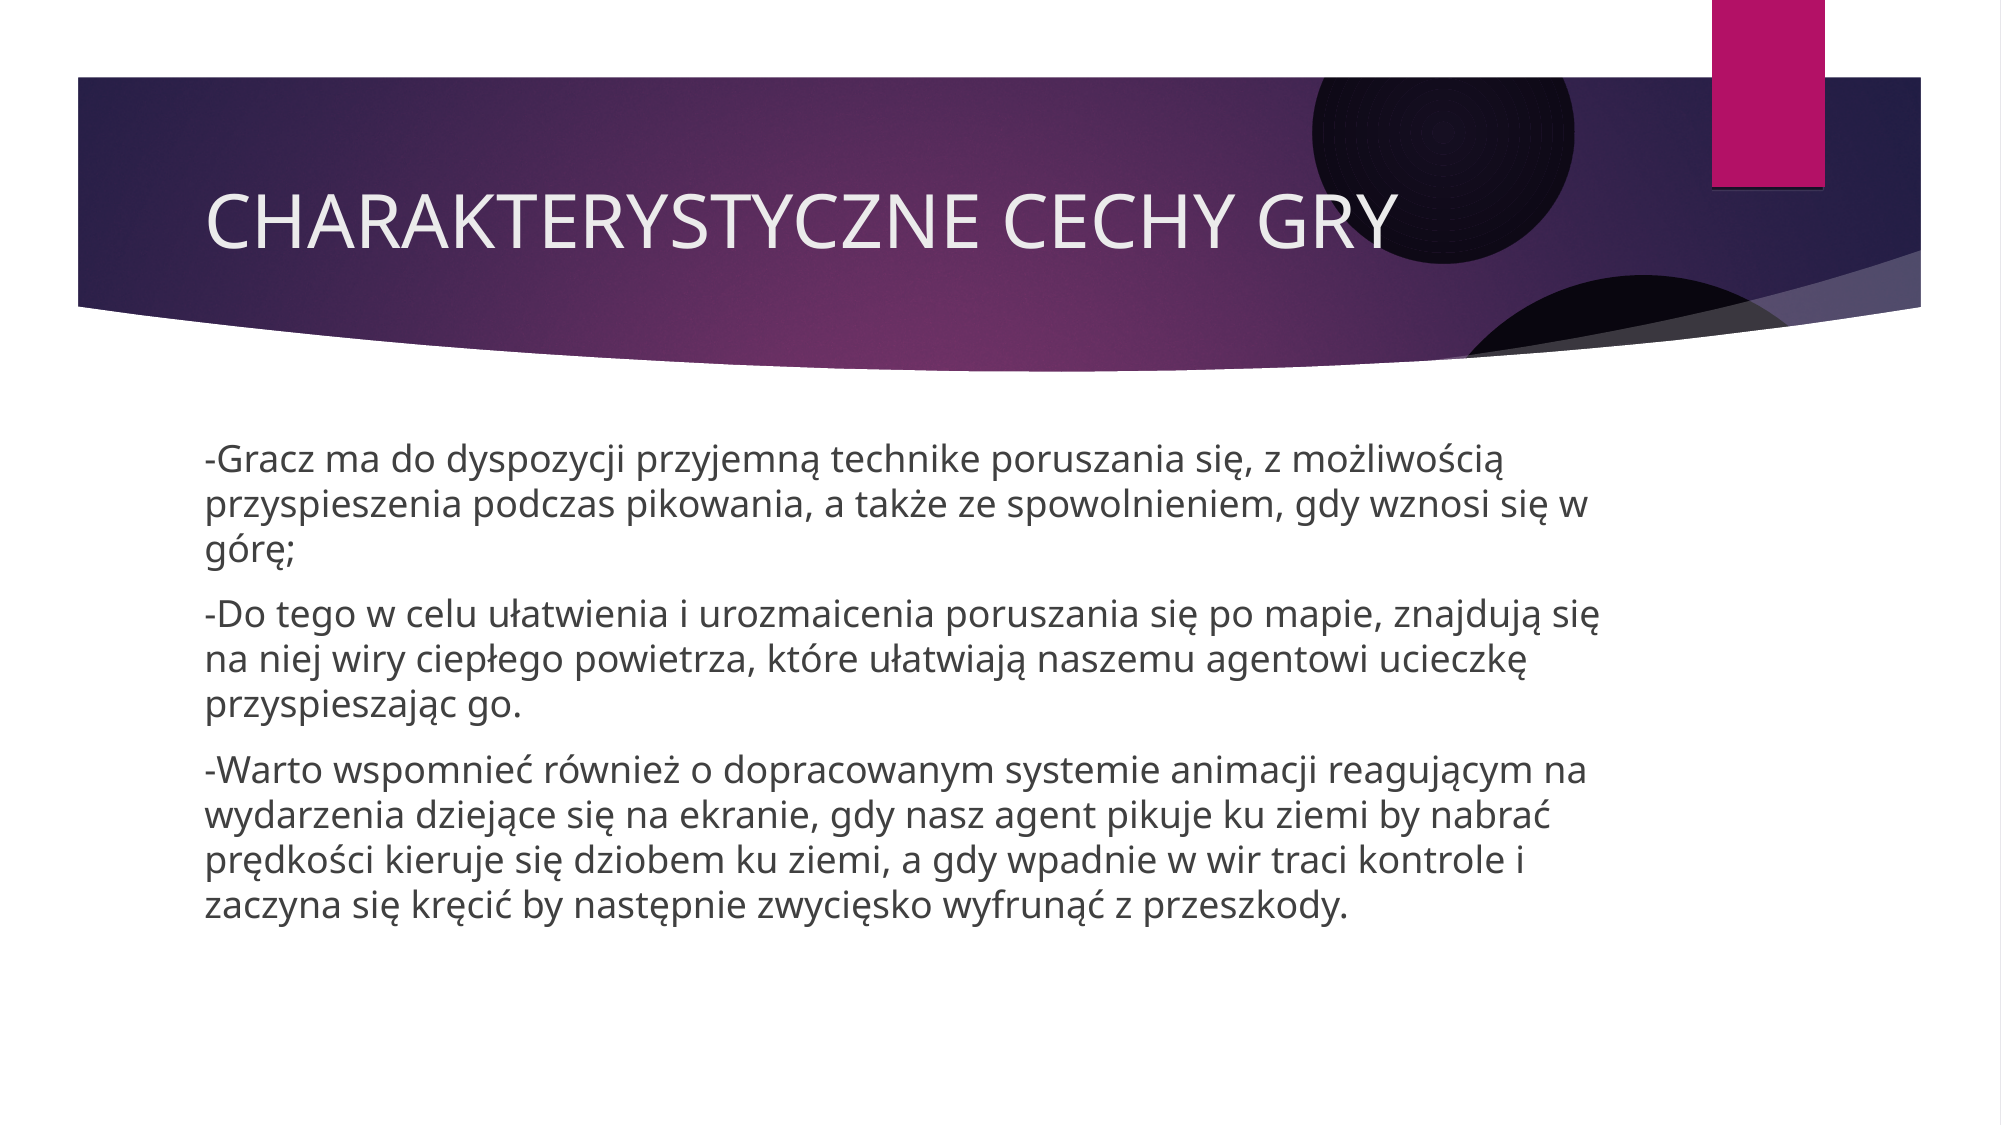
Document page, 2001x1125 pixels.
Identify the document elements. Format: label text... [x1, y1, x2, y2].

title CHARAKTERYSTYCZNE CECHY GRY [189, 161, 1627, 278]
list -Gracz ma do dyspozycji przyjemną technike poruszania się, z możliwością przyspieszenia podczas pikowania, a także ze spowolnieniem, gdy wznosi się w górę; -Do tego w celu ułatwienia i urozmaicenia poruszania się po mapie, znajdują się na niej wiry ciepłego powietrza, które ułatwiają naszemu agentowi ucieczkę przyspieszając go. -Warto wspomnieć również o dopracowanym systemie animacji reagującym na wydarzenia dziejące się na ekranie, gdy nasz agent pikuje ku ziemi by nabrać prędkości kieruje się dziobem ku ziemi, a gdy wpadnie w wir traci kontrole i zaczyna się kręcić by następnie zwycięsko wyfrunąć z przeszkody. [189, 427, 1638, 988]
